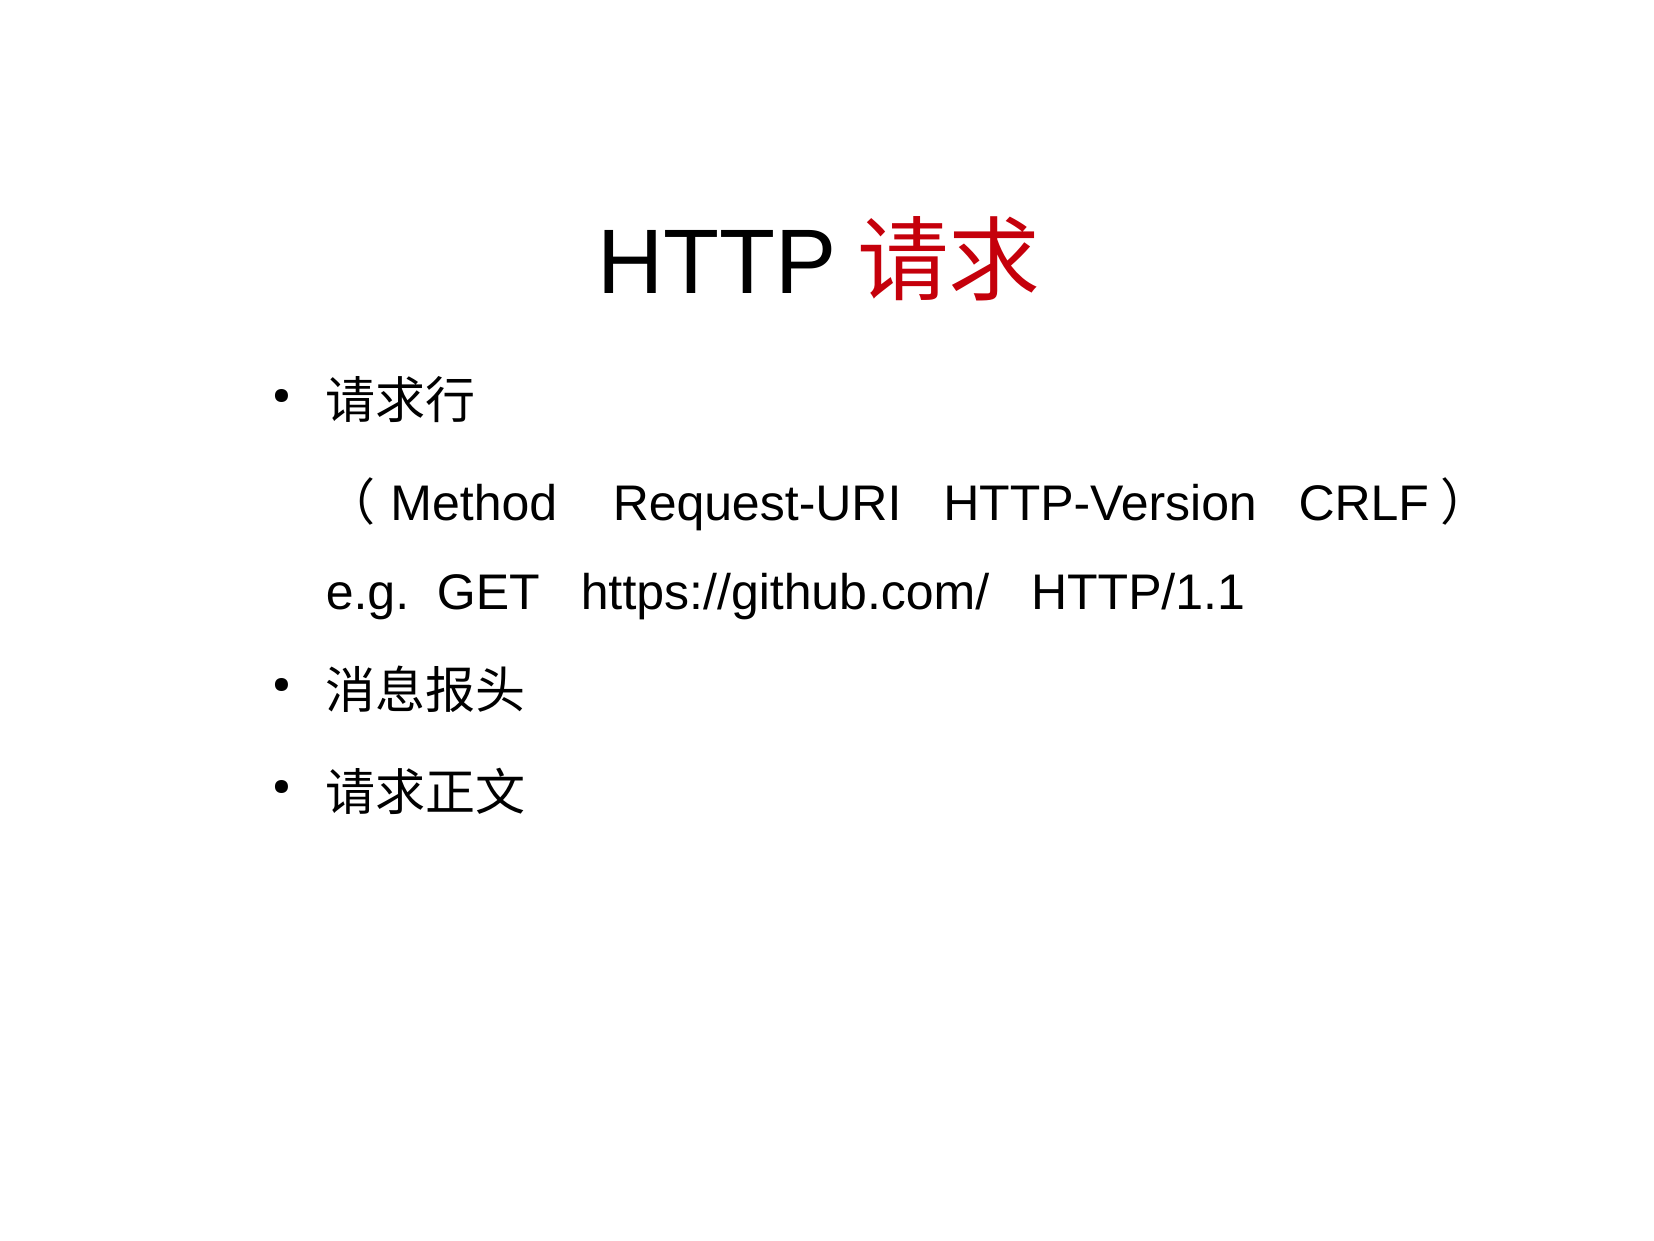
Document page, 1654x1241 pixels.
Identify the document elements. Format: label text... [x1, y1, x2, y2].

list 请求行 （Method Request-URI HTTP-Version CRLF） e.g. GET https://github.com/ HTTP/1.1 消息报头 请求正文 [255, 360, 1654, 1081]
title HTTP请求 [75, 150, 1564, 358]
